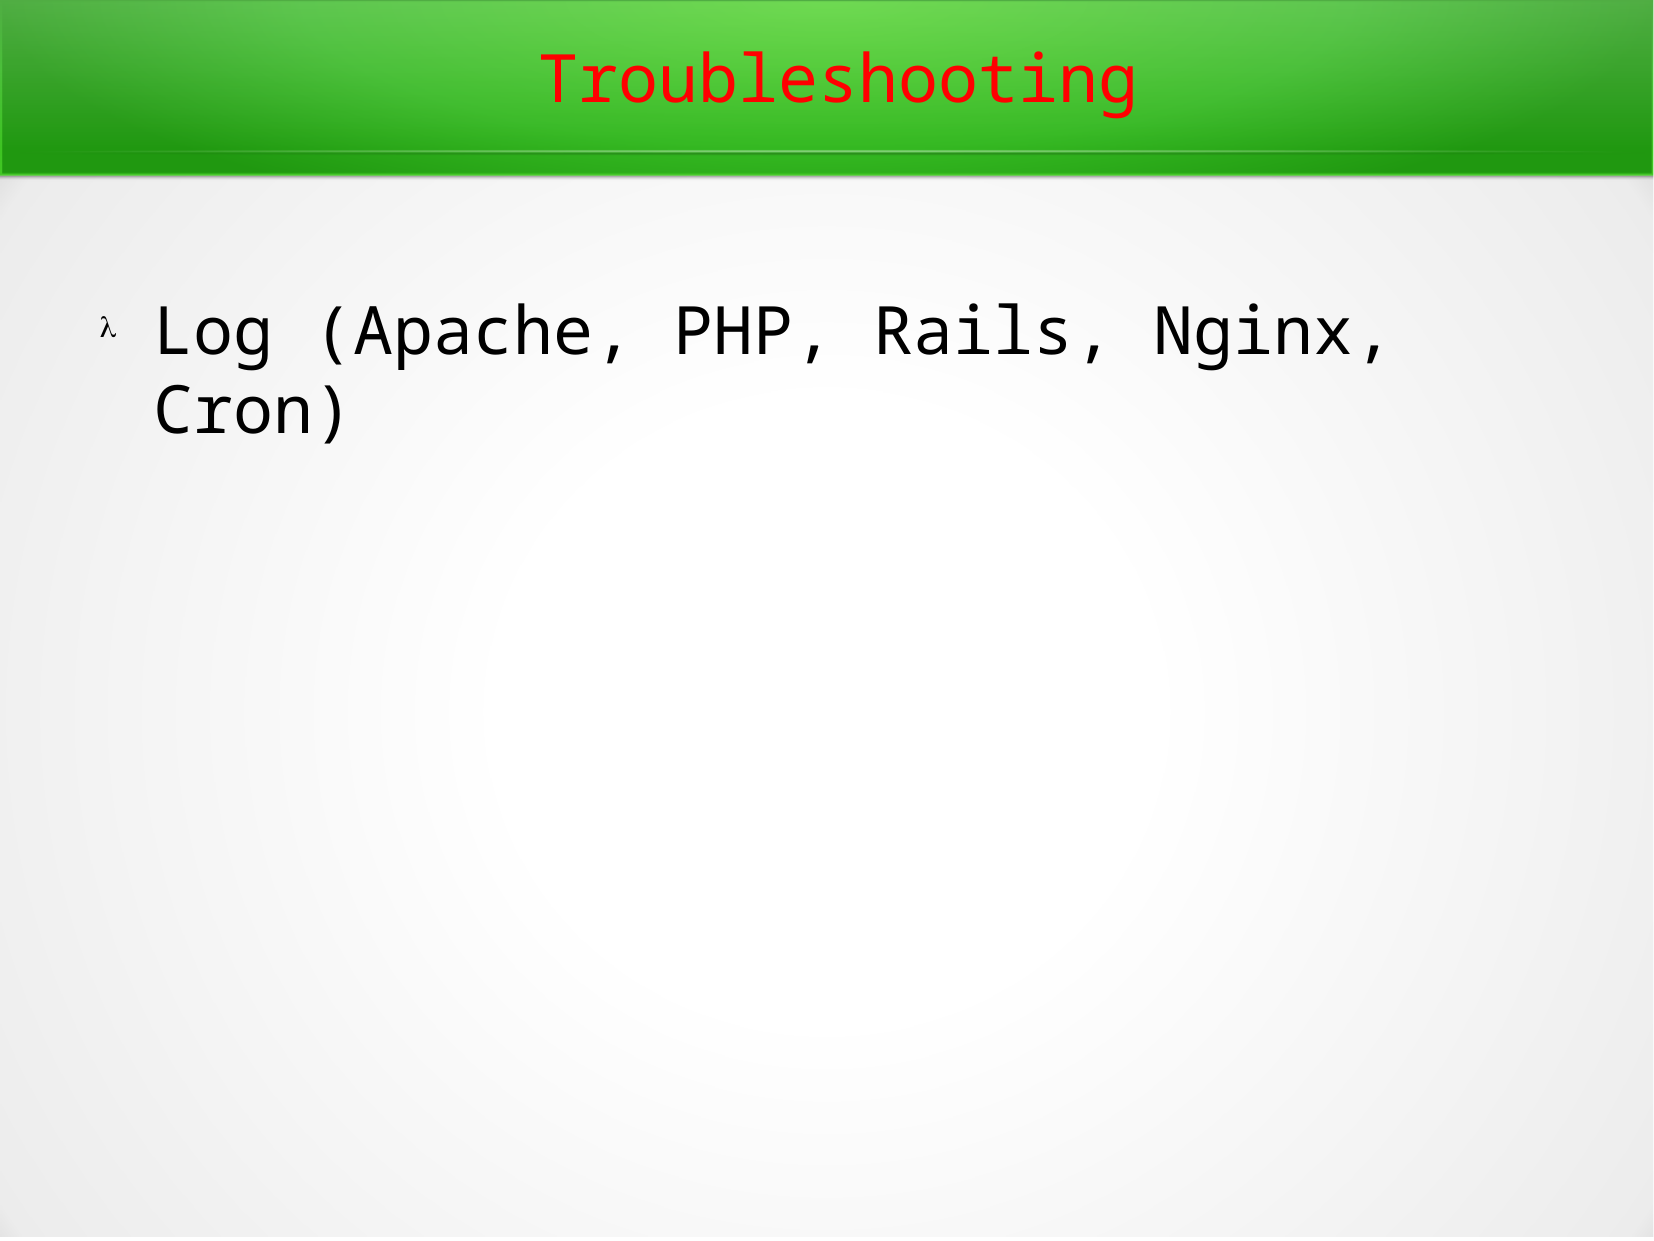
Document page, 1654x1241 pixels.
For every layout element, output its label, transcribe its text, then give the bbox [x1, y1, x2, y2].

list Log (Apache, PHP, Rails, Nginx, Cron) [82, 290, 1571, 1109]
picture [0, 0, 1654, 1237]
title Troubleshooting [94, 10, 1583, 147]
